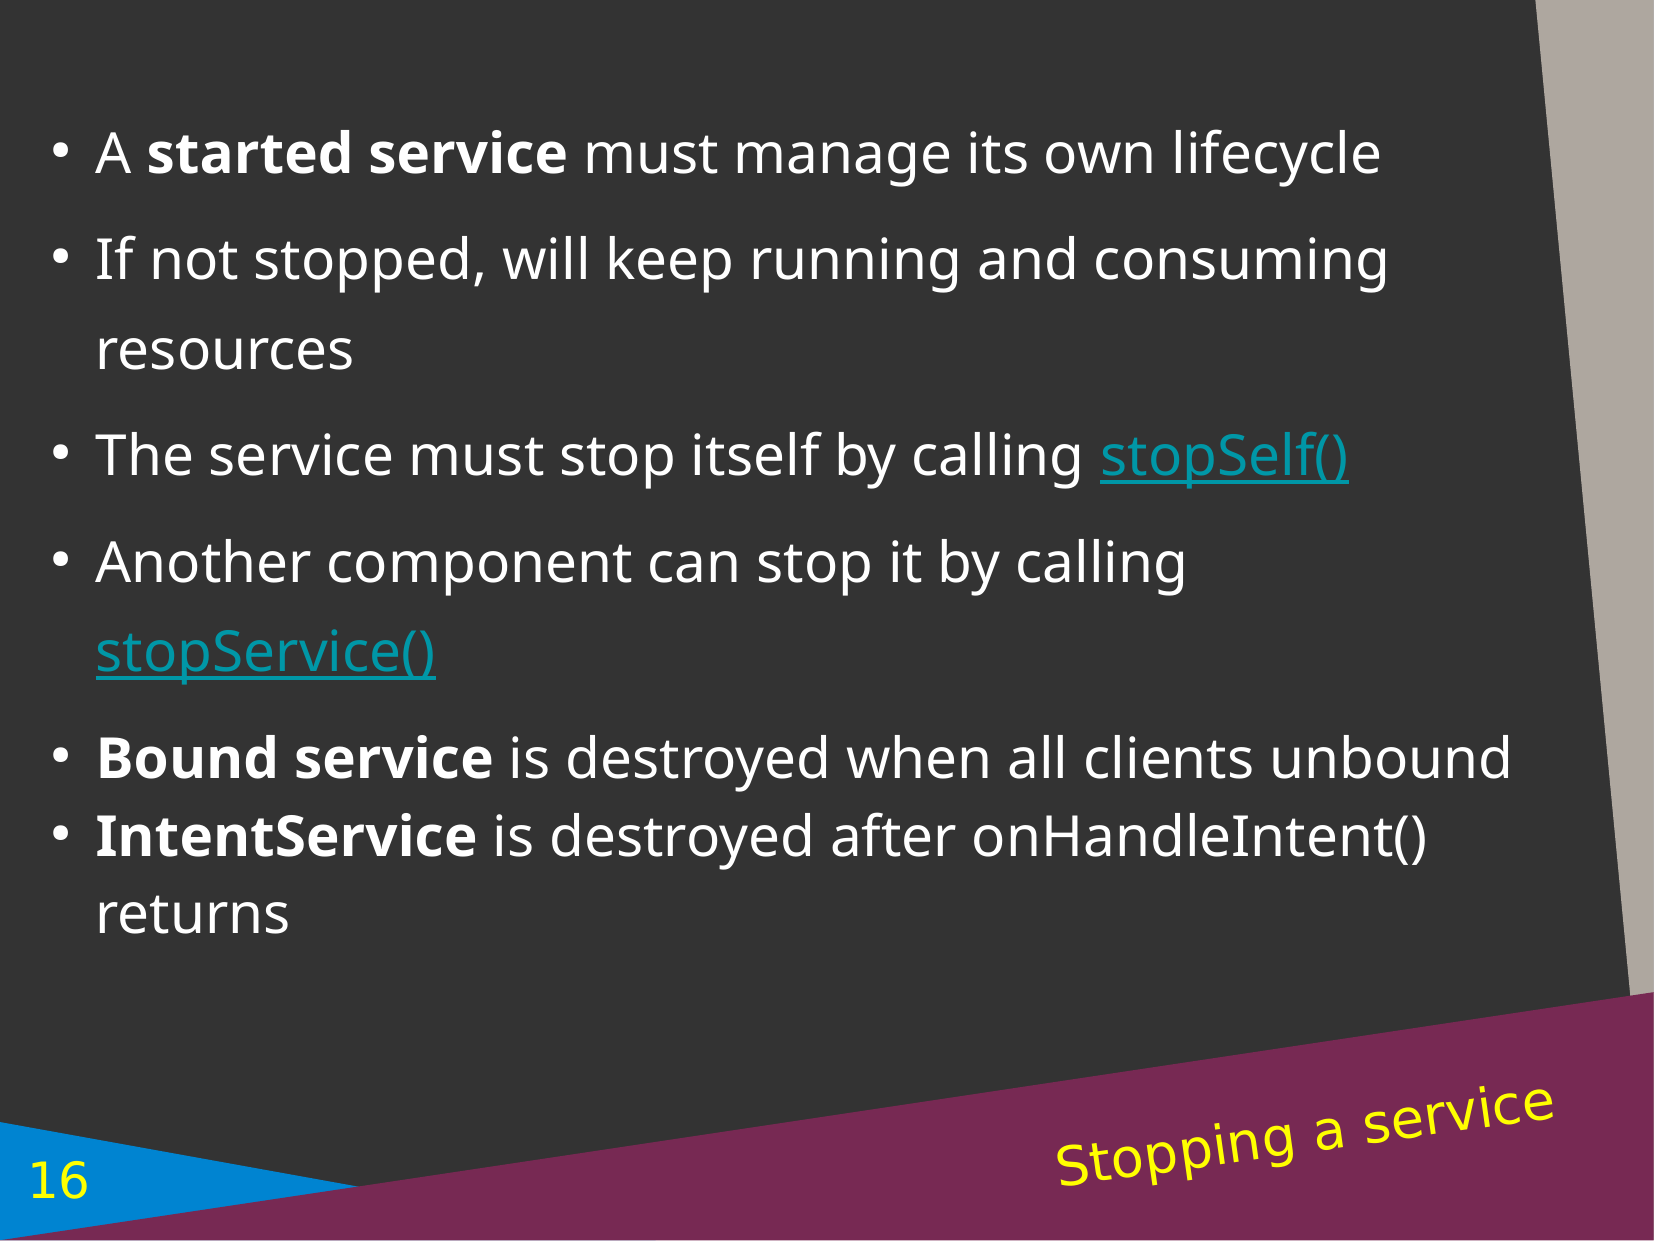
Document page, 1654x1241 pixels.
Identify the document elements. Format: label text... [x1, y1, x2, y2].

list A started service must manage its own lifecycle If not stopped, will keep running and consuming resources The service must stop itself by calling stopSelf() Another component can stop it by calling stopService() Bound service is destroyed when all clients unbound IntentService is destroyed after onHandleIntent() returns [35, 59, 1524, 993]
title Stopping a service [956, 995, 1654, 1241]
